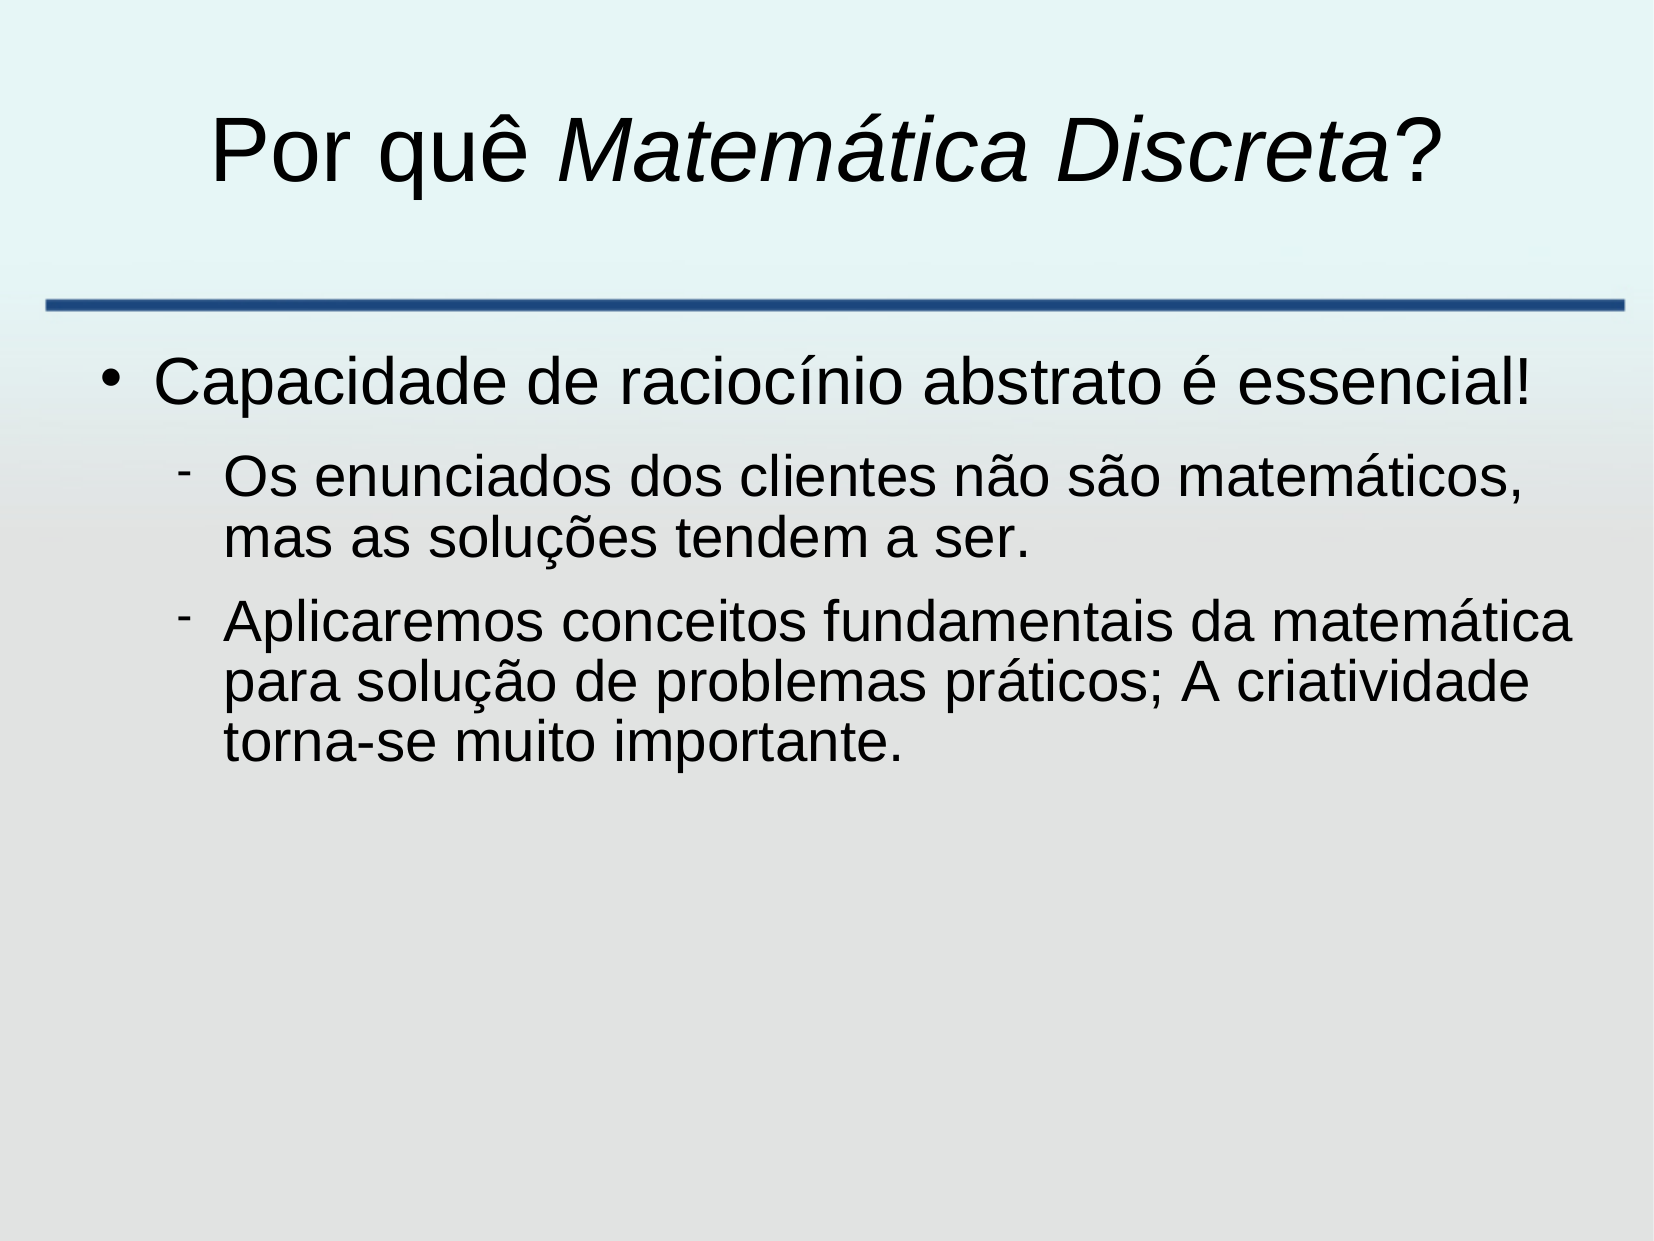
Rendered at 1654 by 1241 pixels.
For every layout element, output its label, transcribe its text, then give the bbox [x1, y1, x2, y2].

list Capacidade de raciocínio abstrato é essencial! Os enunciados dos clientes não são matemáticos, mas as soluções tendem a ser. Aplicaremos conceitos fundamentais da matemática para solução de problemas práticos; A criatividade torna-se muito importante. [82, 349, 1618, 1153]
title Por quê Matemática Discreta? [29, 56, 1625, 249]
picture [0, 0, 1654, 1241]
